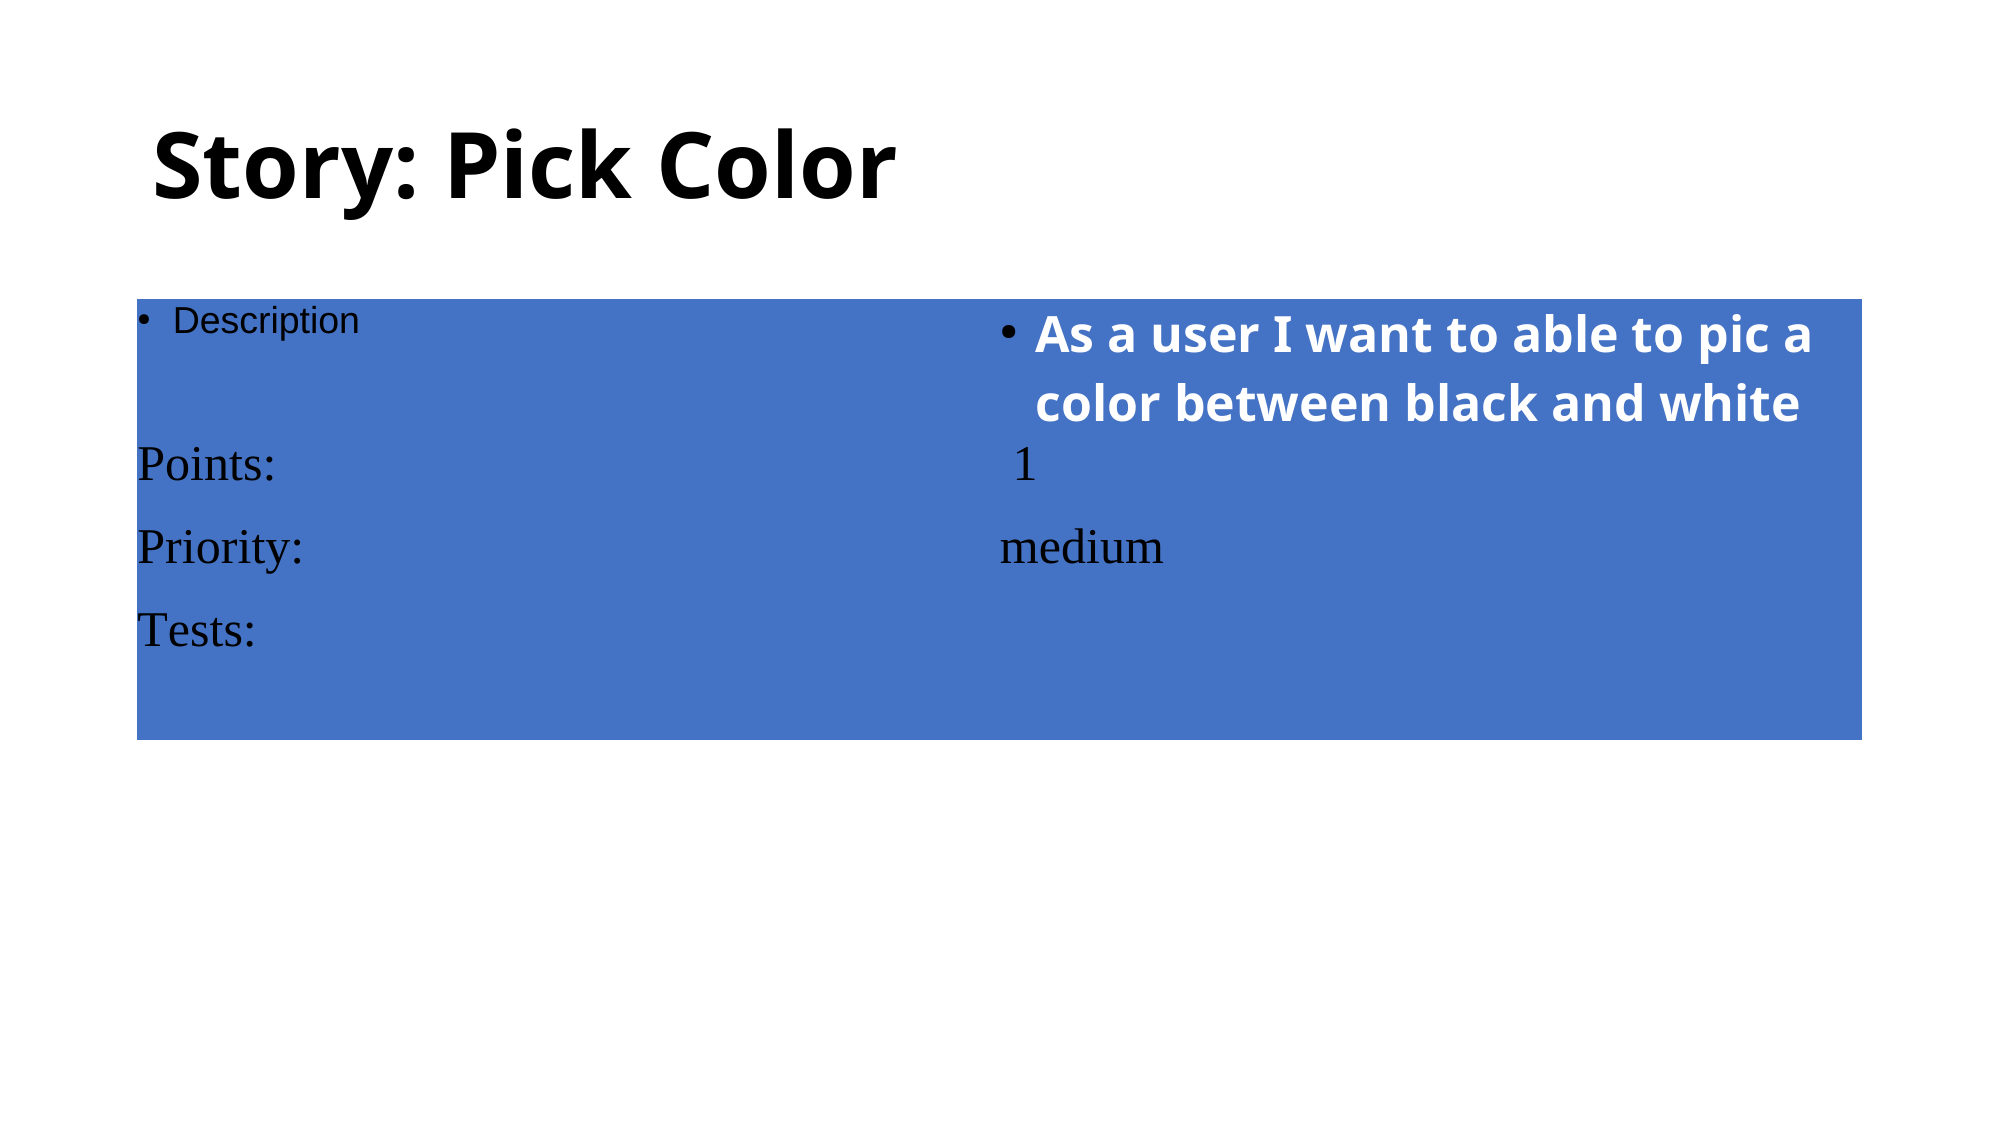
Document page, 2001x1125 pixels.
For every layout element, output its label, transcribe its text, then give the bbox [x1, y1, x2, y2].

title Story: Pick Color [137, 59, 1863, 278]
table_cell [1000, 684, 1862, 740]
table_cell Points: [137, 436, 1000, 519]
table_cell [137, 684, 1000, 740]
table_header As a user I want to able to pic a color between black and white [1000, 299, 1862, 436]
table_cell [1000, 602, 1862, 684]
table_cell medium [1000, 519, 1862, 602]
table_cell Tests: [137, 602, 1000, 684]
table_cell 1 [1000, 436, 1862, 519]
table_header Description [137, 299, 1000, 436]
table_cell Priority: [137, 519, 1000, 602]
